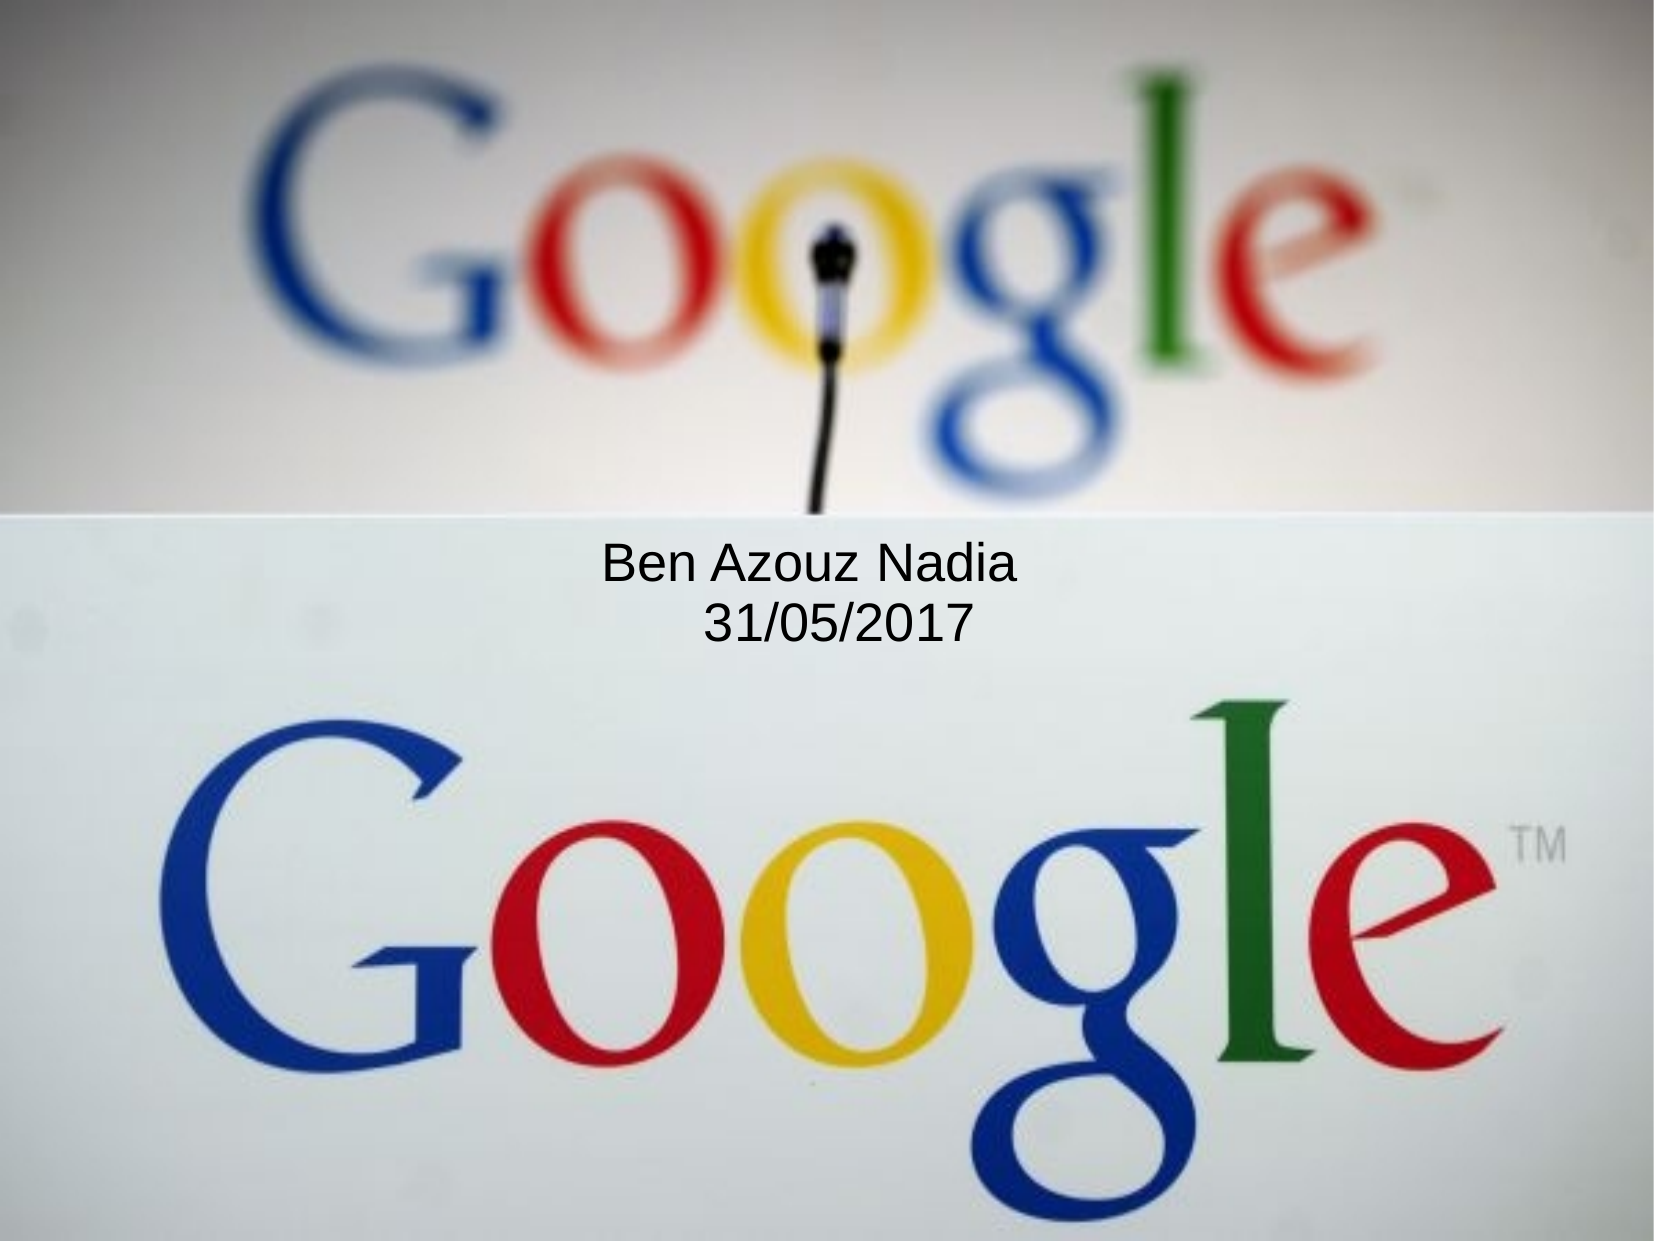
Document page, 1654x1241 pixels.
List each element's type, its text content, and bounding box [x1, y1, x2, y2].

text_box Ben Azouz Nadia 31/05/2017 [495, 525, 1096, 691]
picture [0, 0, 1654, 1241]
